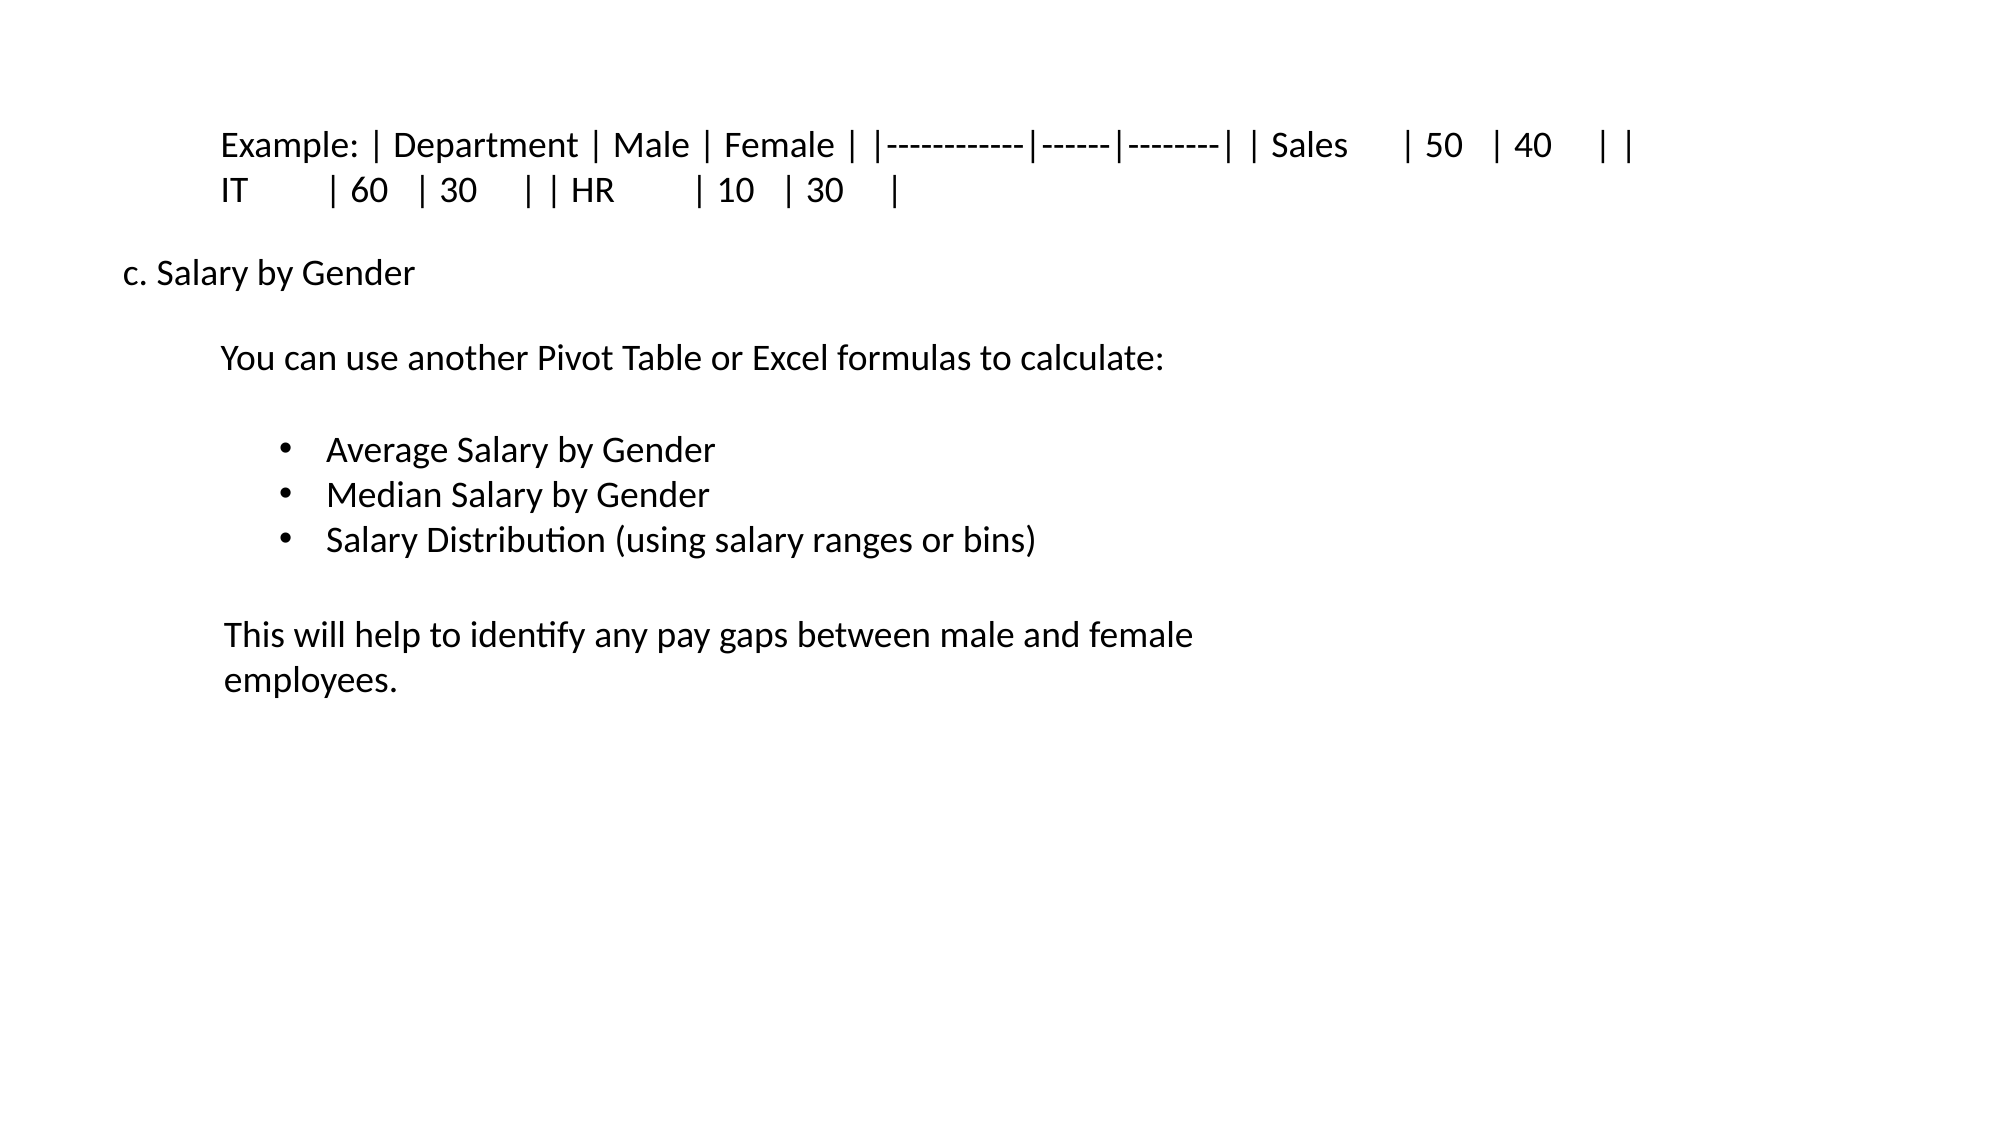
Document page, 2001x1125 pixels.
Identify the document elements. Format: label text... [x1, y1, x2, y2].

text_box Example: | Department | Male | Female | |------------|------|--------| | Sales | 50 | 40 | | IT | 60 | 30 | | HR | 10 | 30 | [205, 112, 1688, 219]
text_box You can use another Pivot Table or Excel formulas to calculate: [205, 325, 1207, 387]
text_box c. Salary by Gender [107, 240, 1109, 301]
text_box Average Salary by Gender Median Salary by Gender Salary Distribution (using salary ranges or bins) [264, 417, 1266, 570]
text_box This will help to identify any pay gaps between male and female employees. [208, 603, 1210, 710]
